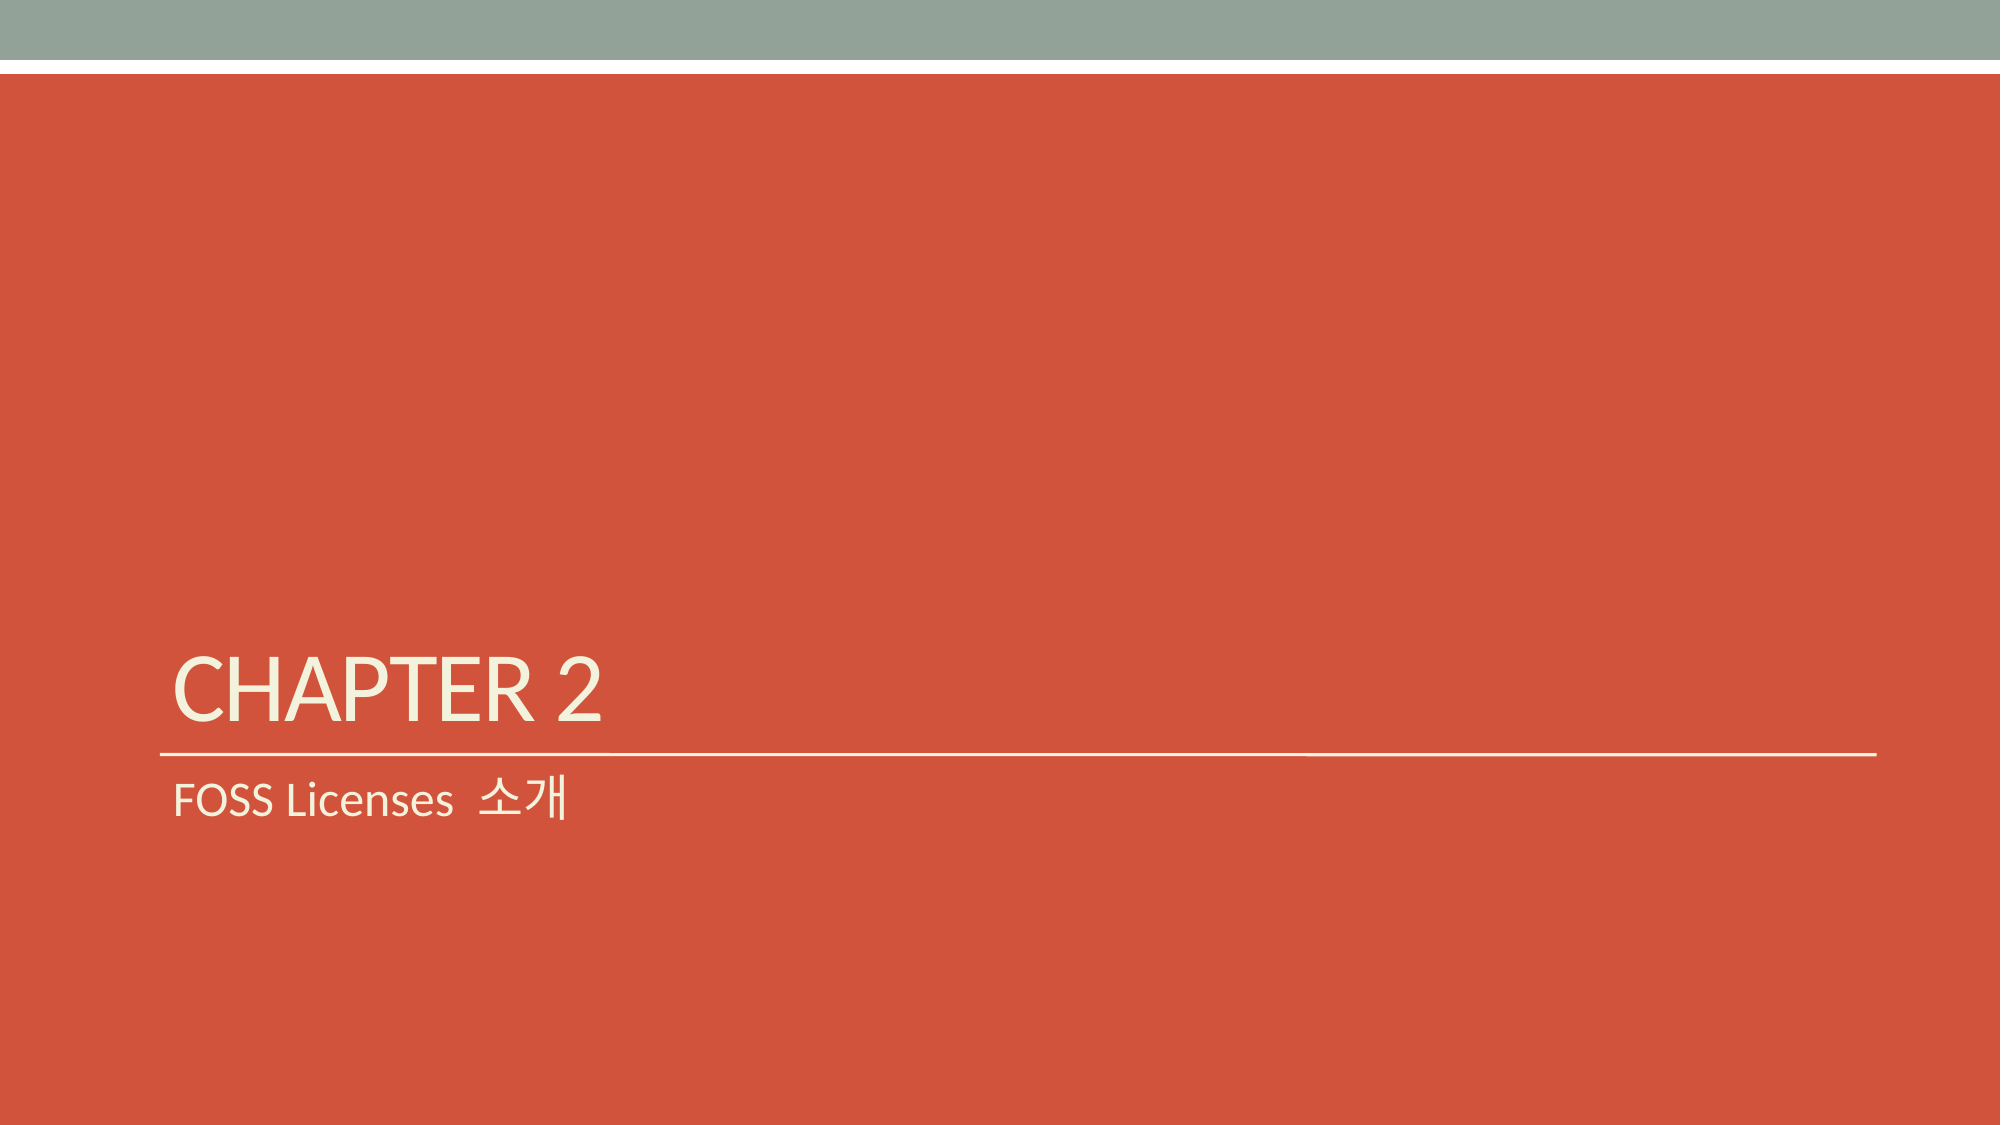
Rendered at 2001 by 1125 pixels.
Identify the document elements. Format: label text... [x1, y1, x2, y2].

list FOSS Licenses 소개 [157, 758, 1858, 1006]
title Chapter 2 [157, 387, 1858, 749]
